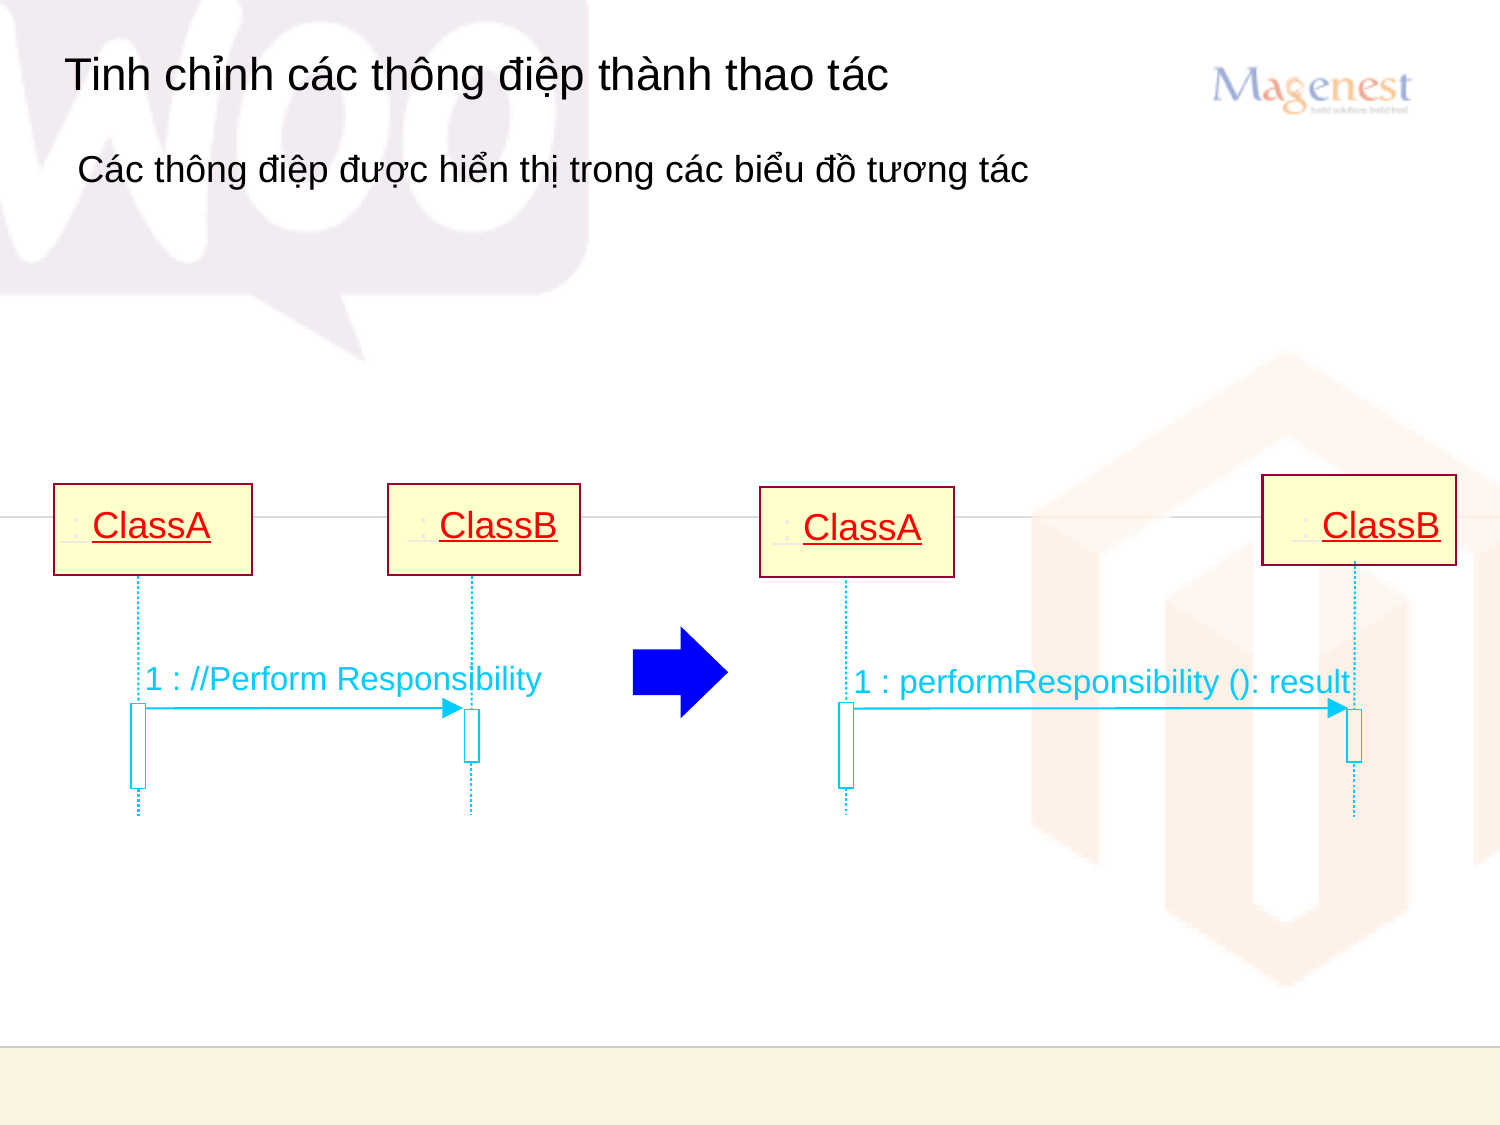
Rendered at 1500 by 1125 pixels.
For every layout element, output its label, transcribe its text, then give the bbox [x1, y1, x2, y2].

text_box [632, 626, 729, 719]
text_box 1 : //Perform Responsibility [129, 649, 558, 705]
text_box : ClassB [1275, 493, 1456, 554]
text_box : ClassB [392, 493, 573, 554]
text_box : ClassA [45, 493, 226, 555]
picture [0, 0, 1500, 1125]
text_box [388, 483, 581, 575]
text_box Các thông điệp được hiển thị trong các biểu đồ tương tác [62, 137, 1313, 243]
text_box [1262, 474, 1457, 566]
text_box [760, 486, 955, 577]
text_box [53, 483, 252, 575]
text_box Tinh chỉnh các thông điệp thành thao tác [50, 37, 1375, 108]
text_box : ClassA [744, 495, 950, 556]
text_box 1 : performResponsibility (): result [838, 652, 1367, 708]
